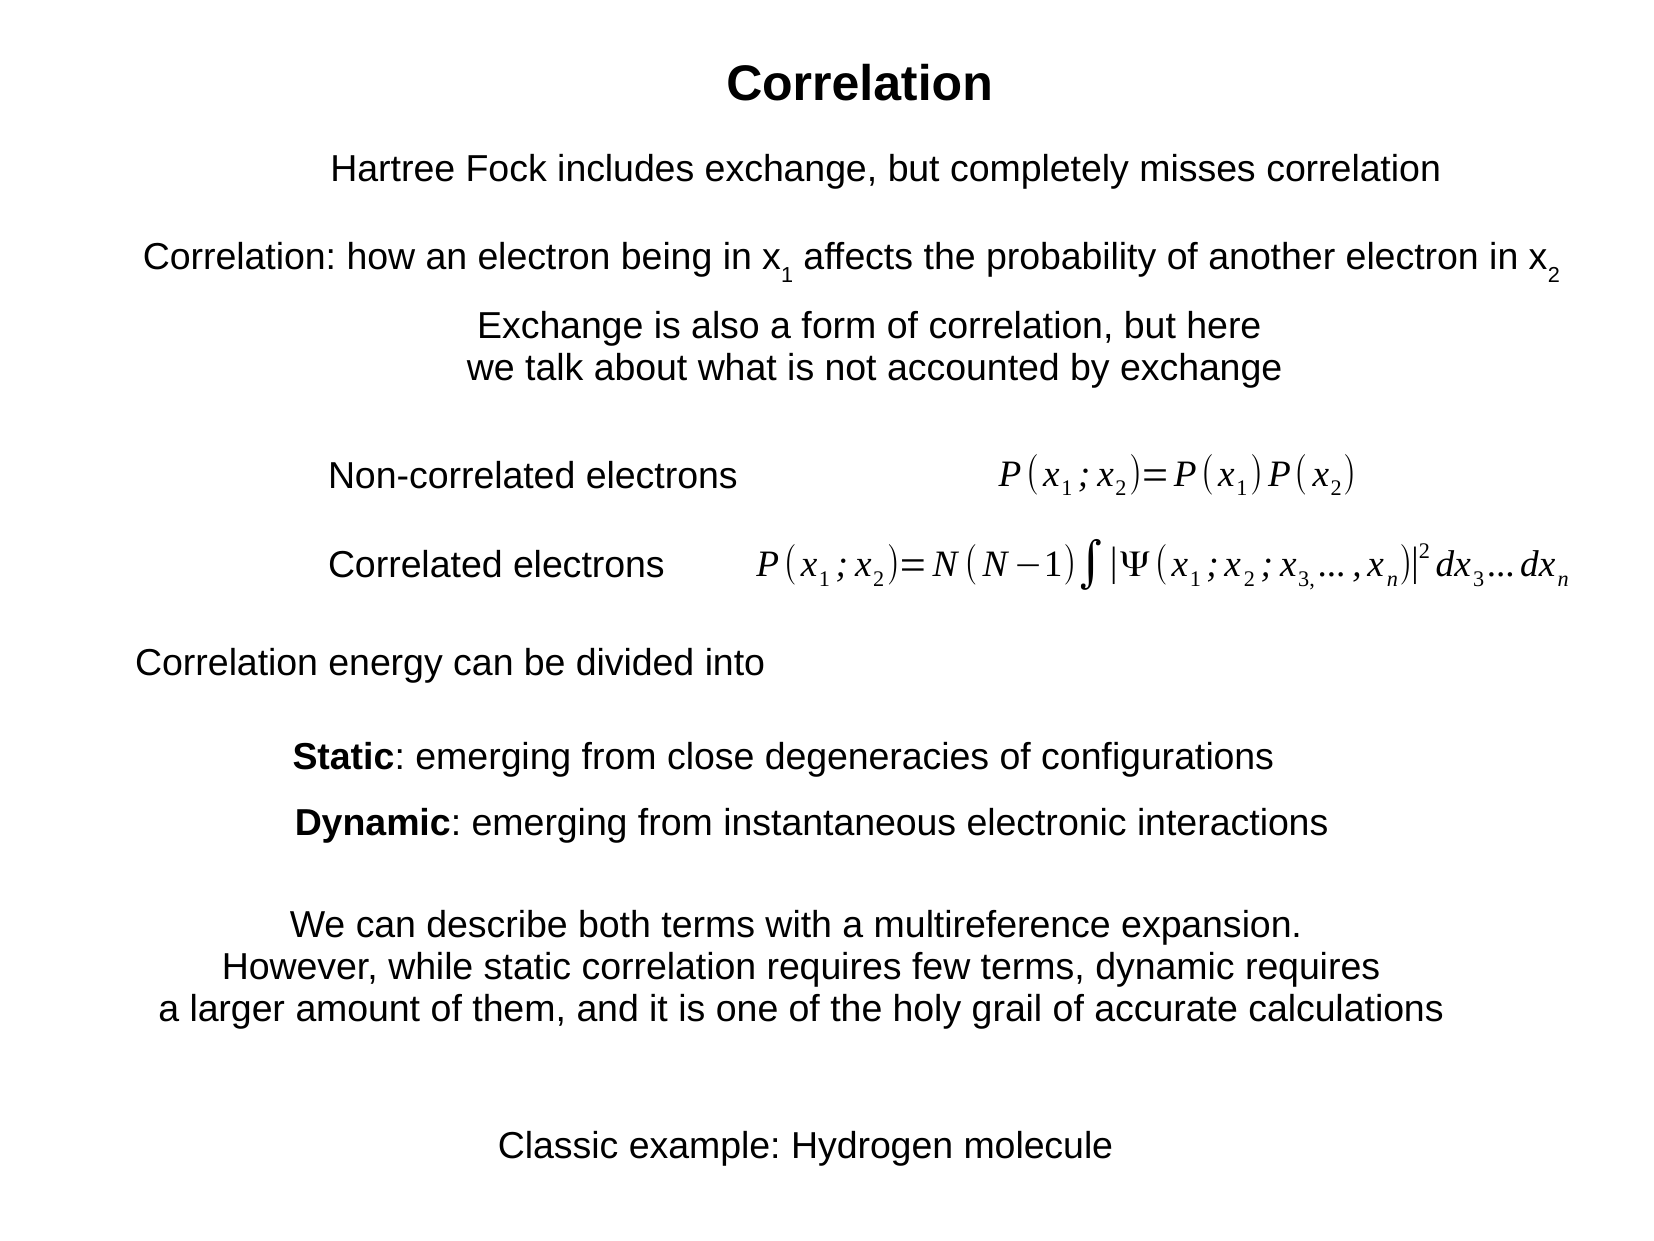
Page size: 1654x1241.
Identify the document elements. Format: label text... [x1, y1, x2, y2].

text_box Exchange is also a form of correlation, but here we talk about what is not accounted by exchange [452, 296, 1300, 396]
text_box Classic example: Hydrogen molecule [483, 1116, 1130, 1174]
text_box Hartree Fock includes exchange, but completely misses correlation [315, 140, 1459, 198]
text_box Correlation [711, 47, 1008, 119]
chart [748, 536, 1576, 593]
text_box Correlated electrons [313, 536, 681, 593]
text_box Non-correlated electrons [313, 447, 754, 505]
chart [990, 451, 1363, 500]
text_box We can describe both terms with a multireference expansion. However, while static correlation requires few terms, dynamic requires a larger amount of them, and it is one of the holy grail of accurate calculations [143, 895, 1462, 1037]
text_box Dynamic: emerging from instantaneous electronic interactions [280, 794, 1346, 852]
text_box Correlation: how an electron being in x1 affects the probability of another electron in x2 [128, 228, 1578, 295]
text_box Static: emerging from close degeneracies of configurations [277, 727, 1292, 785]
text_box Correlation energy can be divided into [120, 633, 792, 691]
